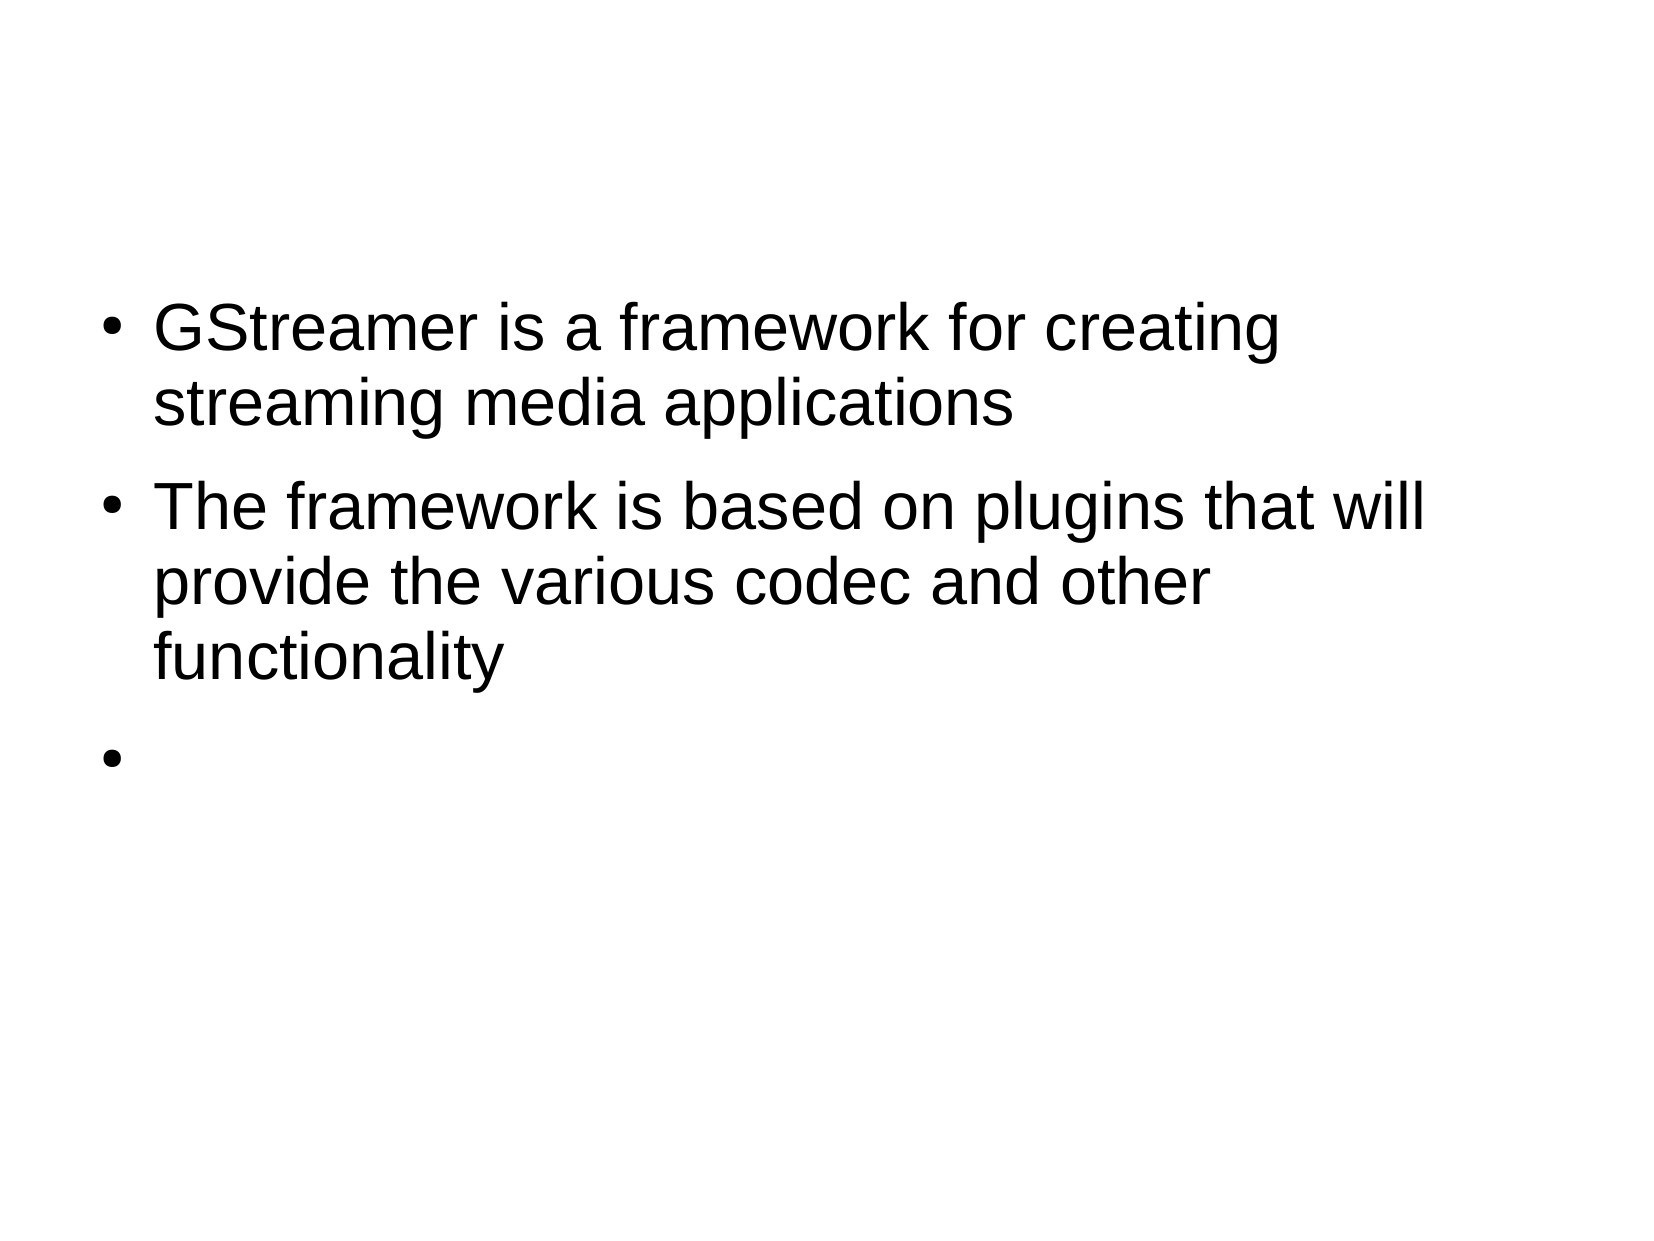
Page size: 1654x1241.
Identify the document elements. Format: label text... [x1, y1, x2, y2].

list GStreamer is a framework for creating streaming media applications The framework is based on plugins that will provide the various codec and other functionality [82, 290, 1571, 1010]
